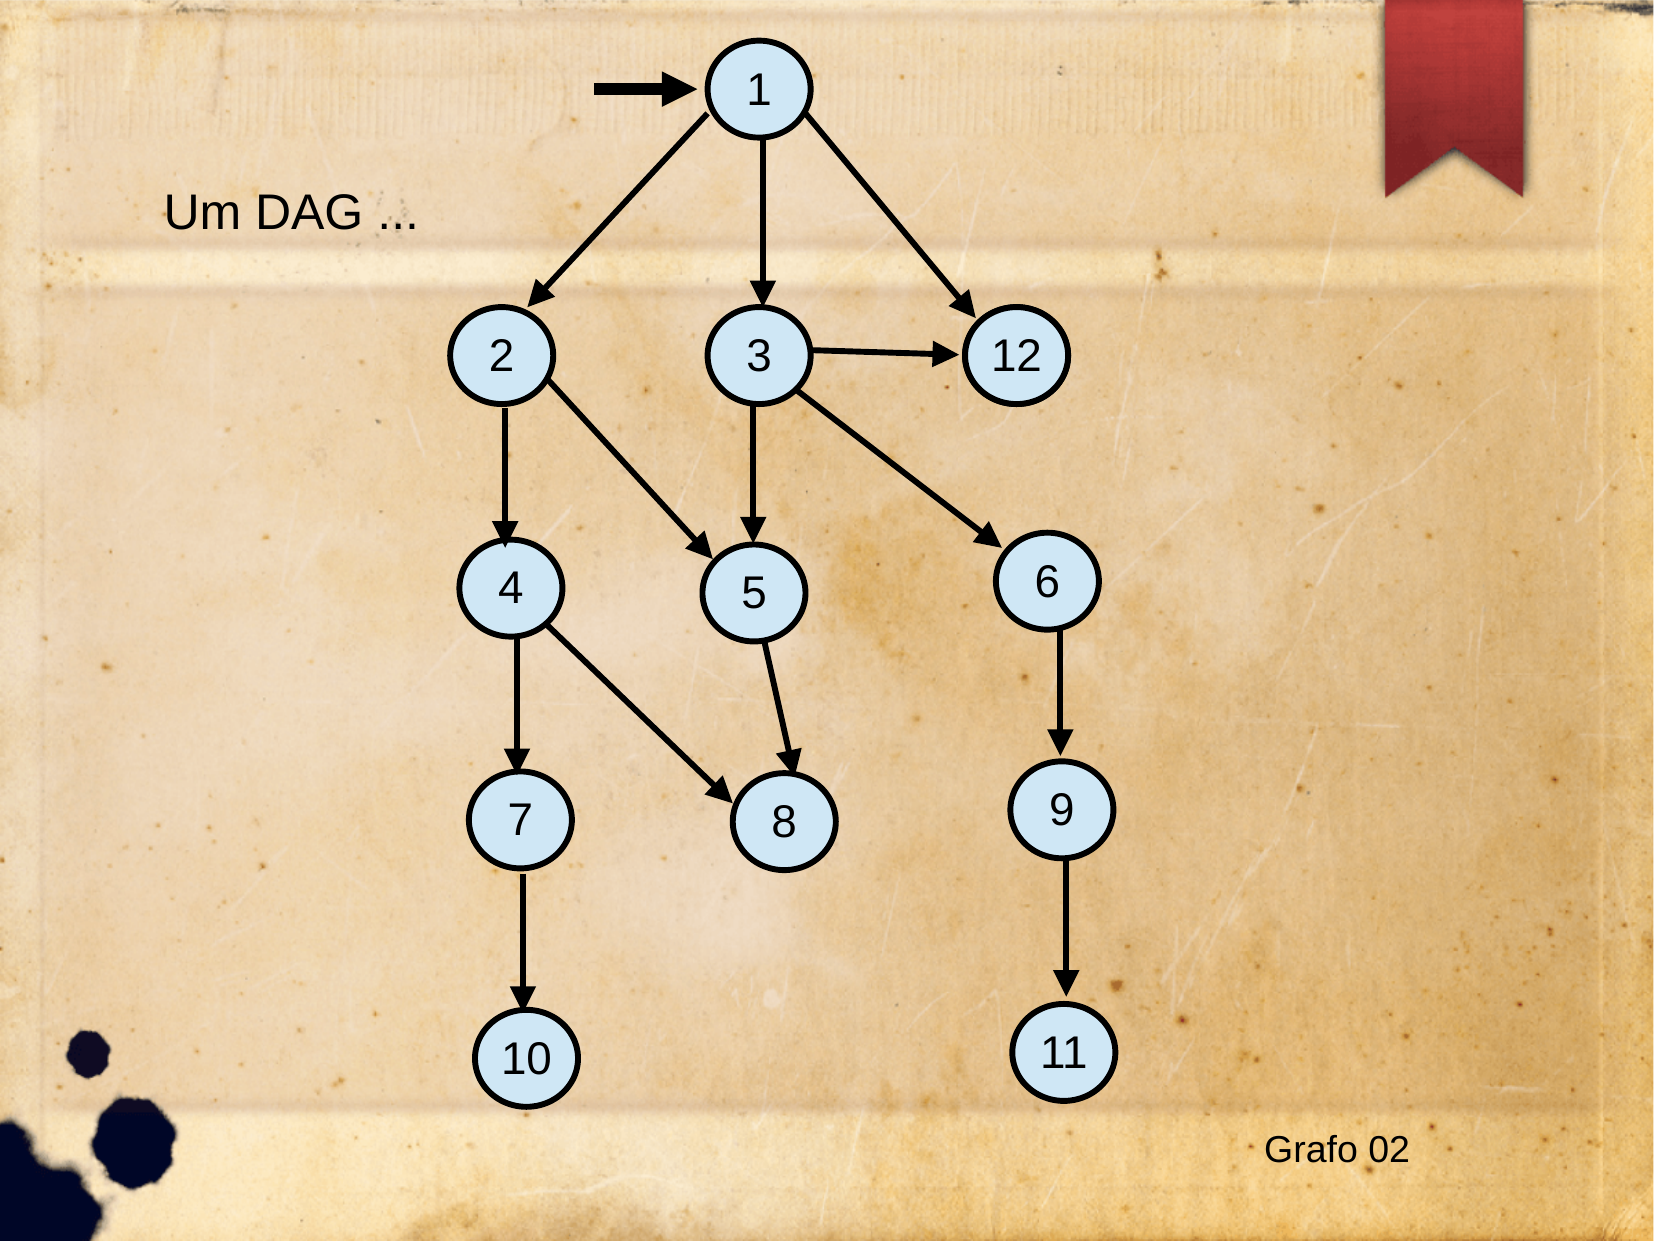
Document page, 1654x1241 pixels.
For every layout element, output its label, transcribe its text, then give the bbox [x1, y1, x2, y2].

text_box 3 [707, 307, 811, 405]
text_box 7 [468, 771, 572, 869]
text_box 6 [995, 532, 1099, 630]
text_box 12 [965, 307, 1069, 405]
text_box 8 [732, 773, 836, 871]
text_box Um DAG ... [148, 176, 435, 248]
picture [0, 0, 1654, 1241]
text_box 1 [707, 40, 811, 138]
text_box 9 [1010, 761, 1114, 859]
text_box 11 [1012, 1003, 1116, 1101]
text_box Grafo 02 [1249, 1121, 1425, 1179]
text_box 10 [474, 1009, 579, 1107]
text_box 5 [702, 544, 806, 642]
text_box 2 [450, 307, 554, 405]
text_box 4 [459, 539, 563, 637]
